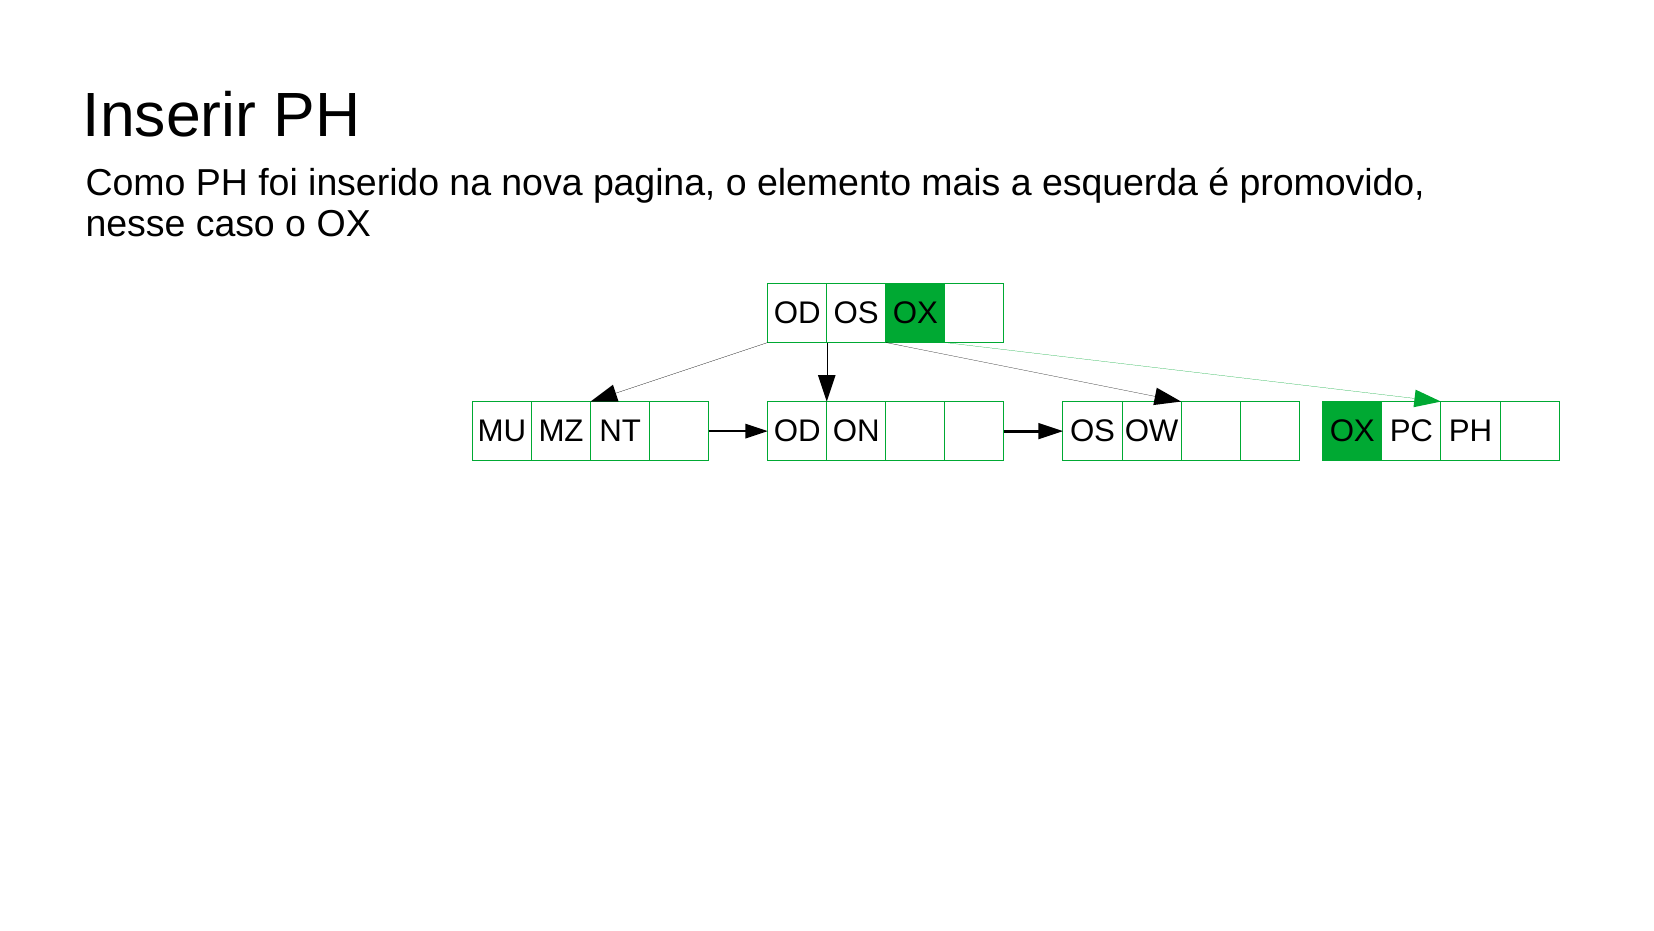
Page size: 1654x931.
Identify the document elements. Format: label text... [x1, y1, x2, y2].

text_box MU [472, 401, 531, 461]
text_box [1500, 401, 1560, 461]
text_box OS [826, 283, 885, 343]
text_box NT [590, 401, 649, 461]
text_box [1181, 401, 1300, 461]
text_box OW [1122, 401, 1181, 461]
text_box MZ [531, 401, 590, 461]
text_box ON [826, 401, 885, 461]
text_box [885, 401, 1004, 461]
text_box PC [1381, 401, 1440, 461]
text_box PH [1440, 401, 1500, 461]
text_box [649, 401, 709, 461]
text_box OD [767, 283, 826, 343]
text_box OX [1322, 401, 1381, 461]
text_box Como PH foi inserido na nova pagina, o elemento mais a esquerda é promovido, nesse caso o OX [70, 153, 1453, 260]
text_box OD [767, 401, 826, 461]
title Inserir PH [82, 37, 1571, 193]
text_box OX [885, 283, 944, 343]
text_box [944, 283, 1004, 343]
text_box OS [1062, 401, 1122, 461]
